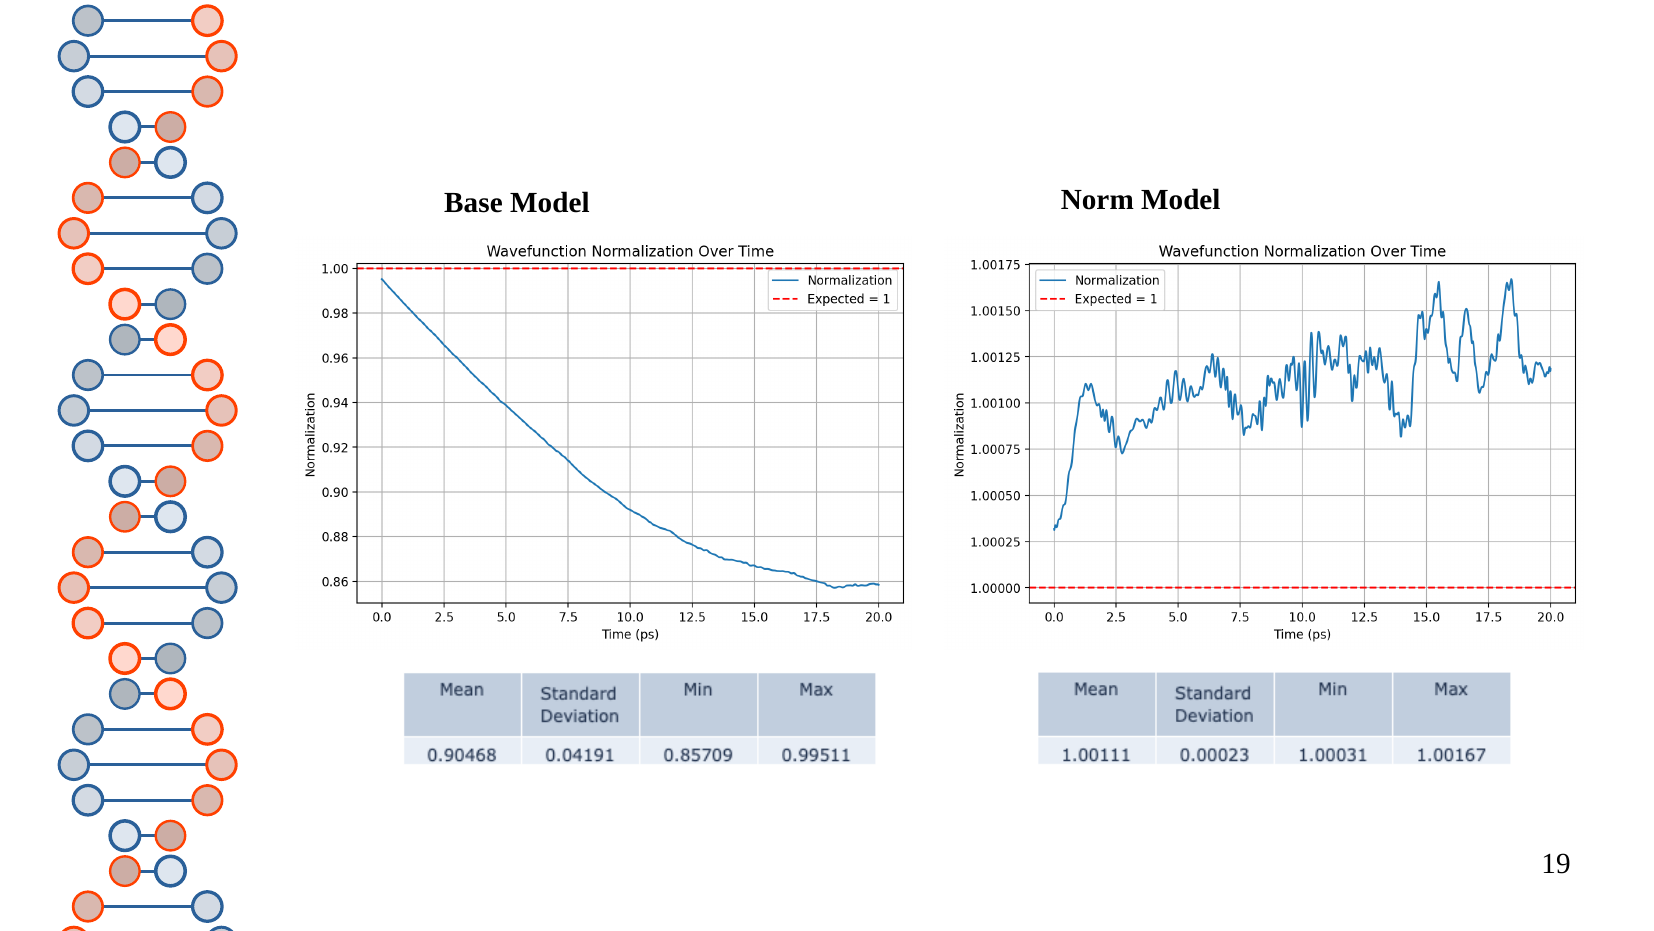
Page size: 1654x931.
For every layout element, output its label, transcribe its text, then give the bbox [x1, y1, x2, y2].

picture [1026, 656, 1530, 781]
text_box Base Model [429, 178, 611, 226]
text_box Norm Model [1046, 175, 1259, 223]
picture [944, 236, 1584, 650]
picture [396, 658, 888, 782]
picture [295, 236, 912, 650]
